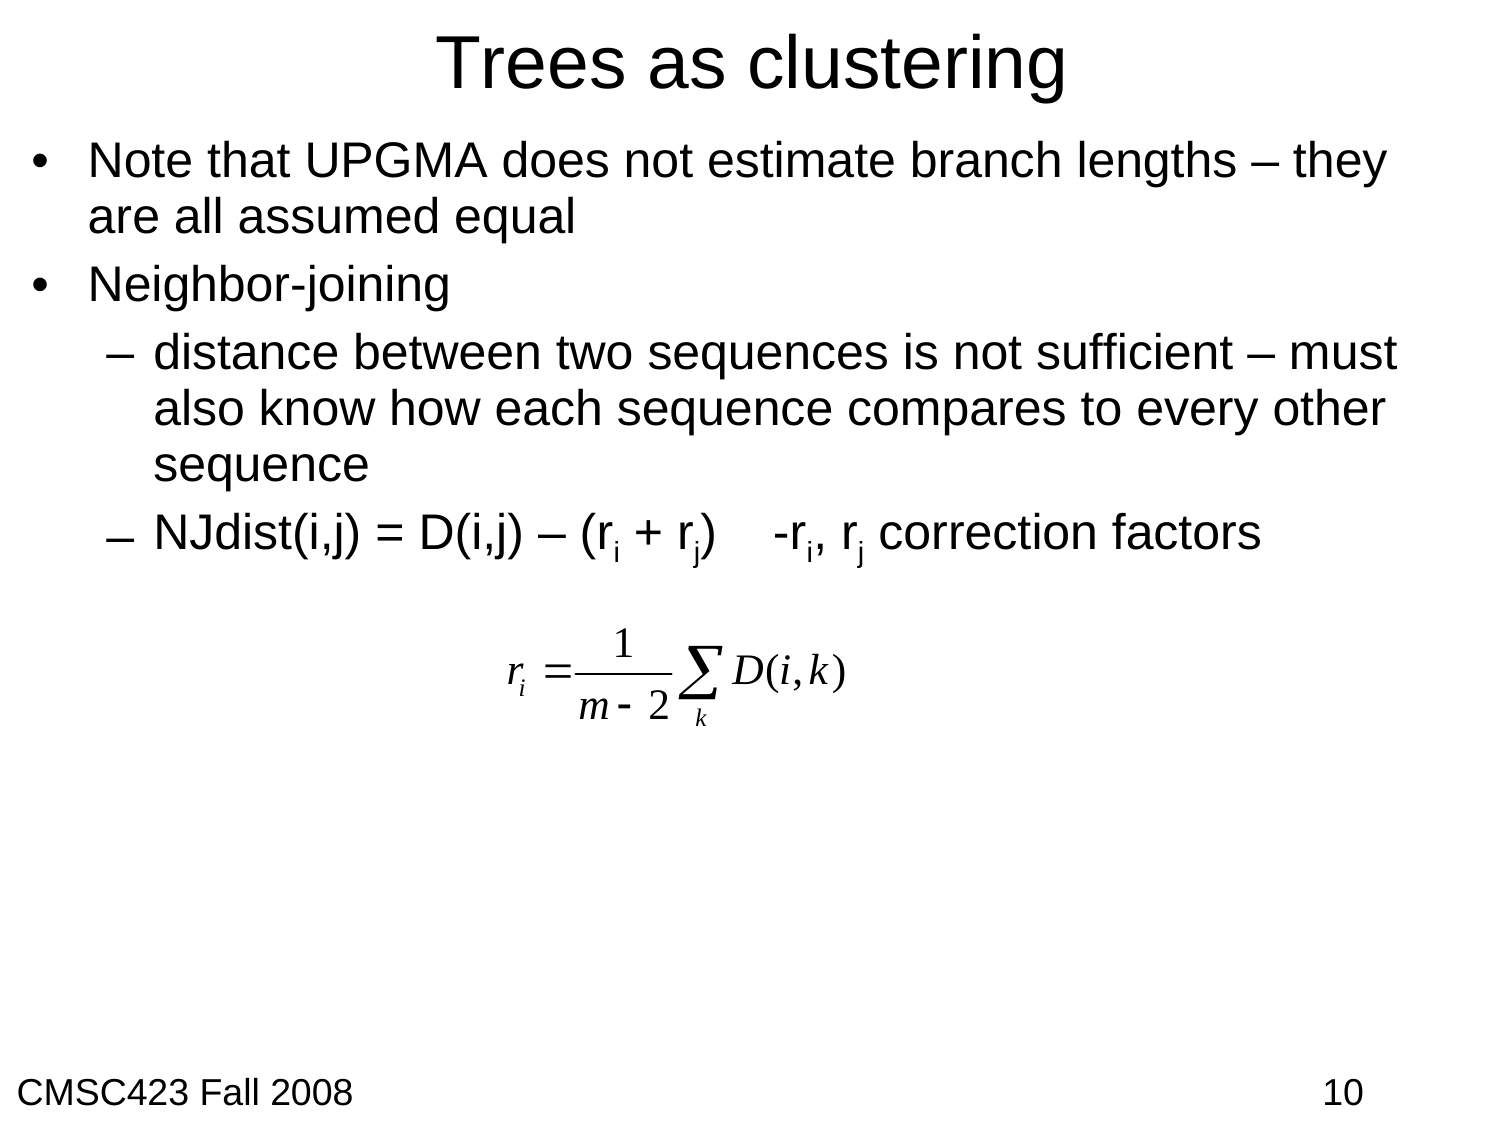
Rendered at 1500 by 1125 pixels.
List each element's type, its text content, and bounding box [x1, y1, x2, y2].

chart [500, 612, 853, 736]
title Trees as clustering [19, 2, 1485, 123]
list Note that UPGMA does not estimate branch lengths – they are all assumed equal Neighbor-joining distance between two sequences is not sufficient – must also know how each sequence compares to every other sequence NJdist(i,j) = D(i,j) – (ri + rj) -ri, rj correction factors [16, 124, 1485, 1087]
